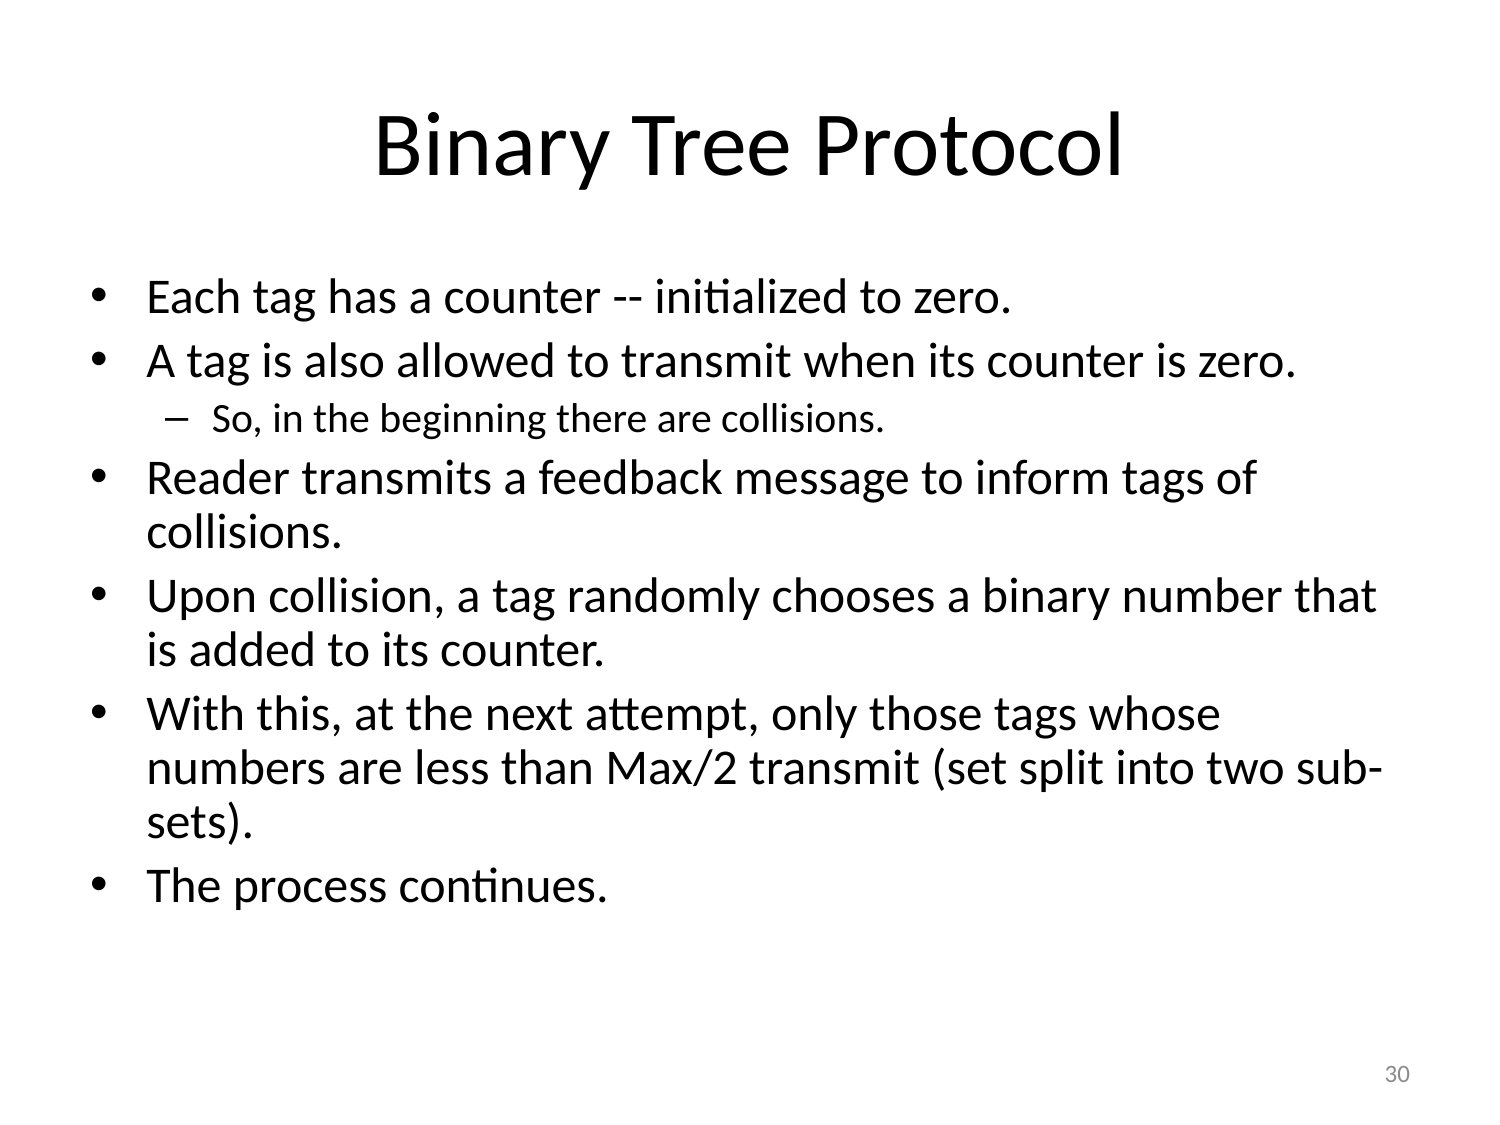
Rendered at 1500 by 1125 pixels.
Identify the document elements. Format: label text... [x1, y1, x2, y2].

title Binary Tree Protocol [75, 45, 1425, 233]
slide_number <number> [1074, 1042, 1425, 1103]
list Each tag has a counter -- initialized to zero. A tag is also allowed to transmit when its counter is zero. So, in the beginning there are collisions. Reader transmits a feedback message to inform tags of collisions. Upon collision, a tag randomly chooses a binary number that is added to its counter. With this, at the next attempt, only those tags whose numbers are less than Max/2 transmit (set split into two sub-sets). The process continues. [75, 262, 1425, 1005]
